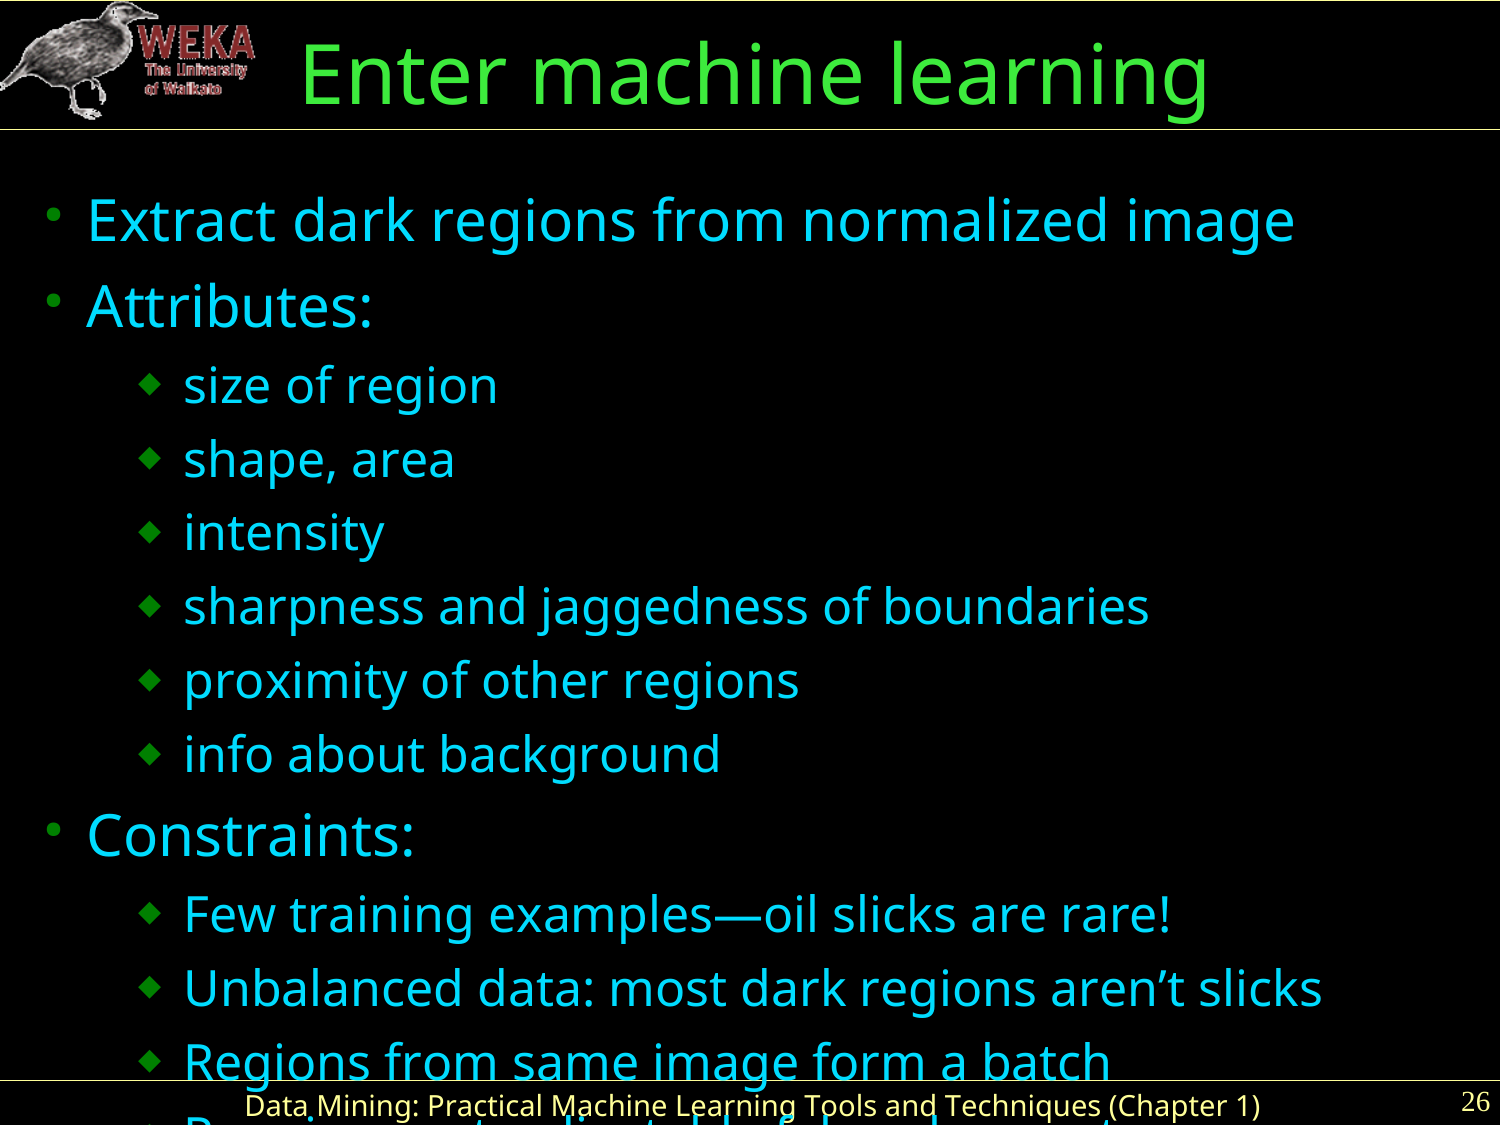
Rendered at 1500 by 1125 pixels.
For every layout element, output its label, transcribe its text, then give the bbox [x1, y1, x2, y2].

title Enter machine learning [283, 8, 1300, 124]
picture [0, 1, 266, 129]
list Extract dark regions from normalized image Attributes: size of region shape, area intensity sharpness and jaggedness of boundaries proximity of other regions info about background Constraints: Few training examples—oil slicks are rare! Unbalanced data: most dark regions aren’t slicks Regions from same image form a batch Requirement: adjustable false-alarm rate [29, 177, 1477, 1082]
